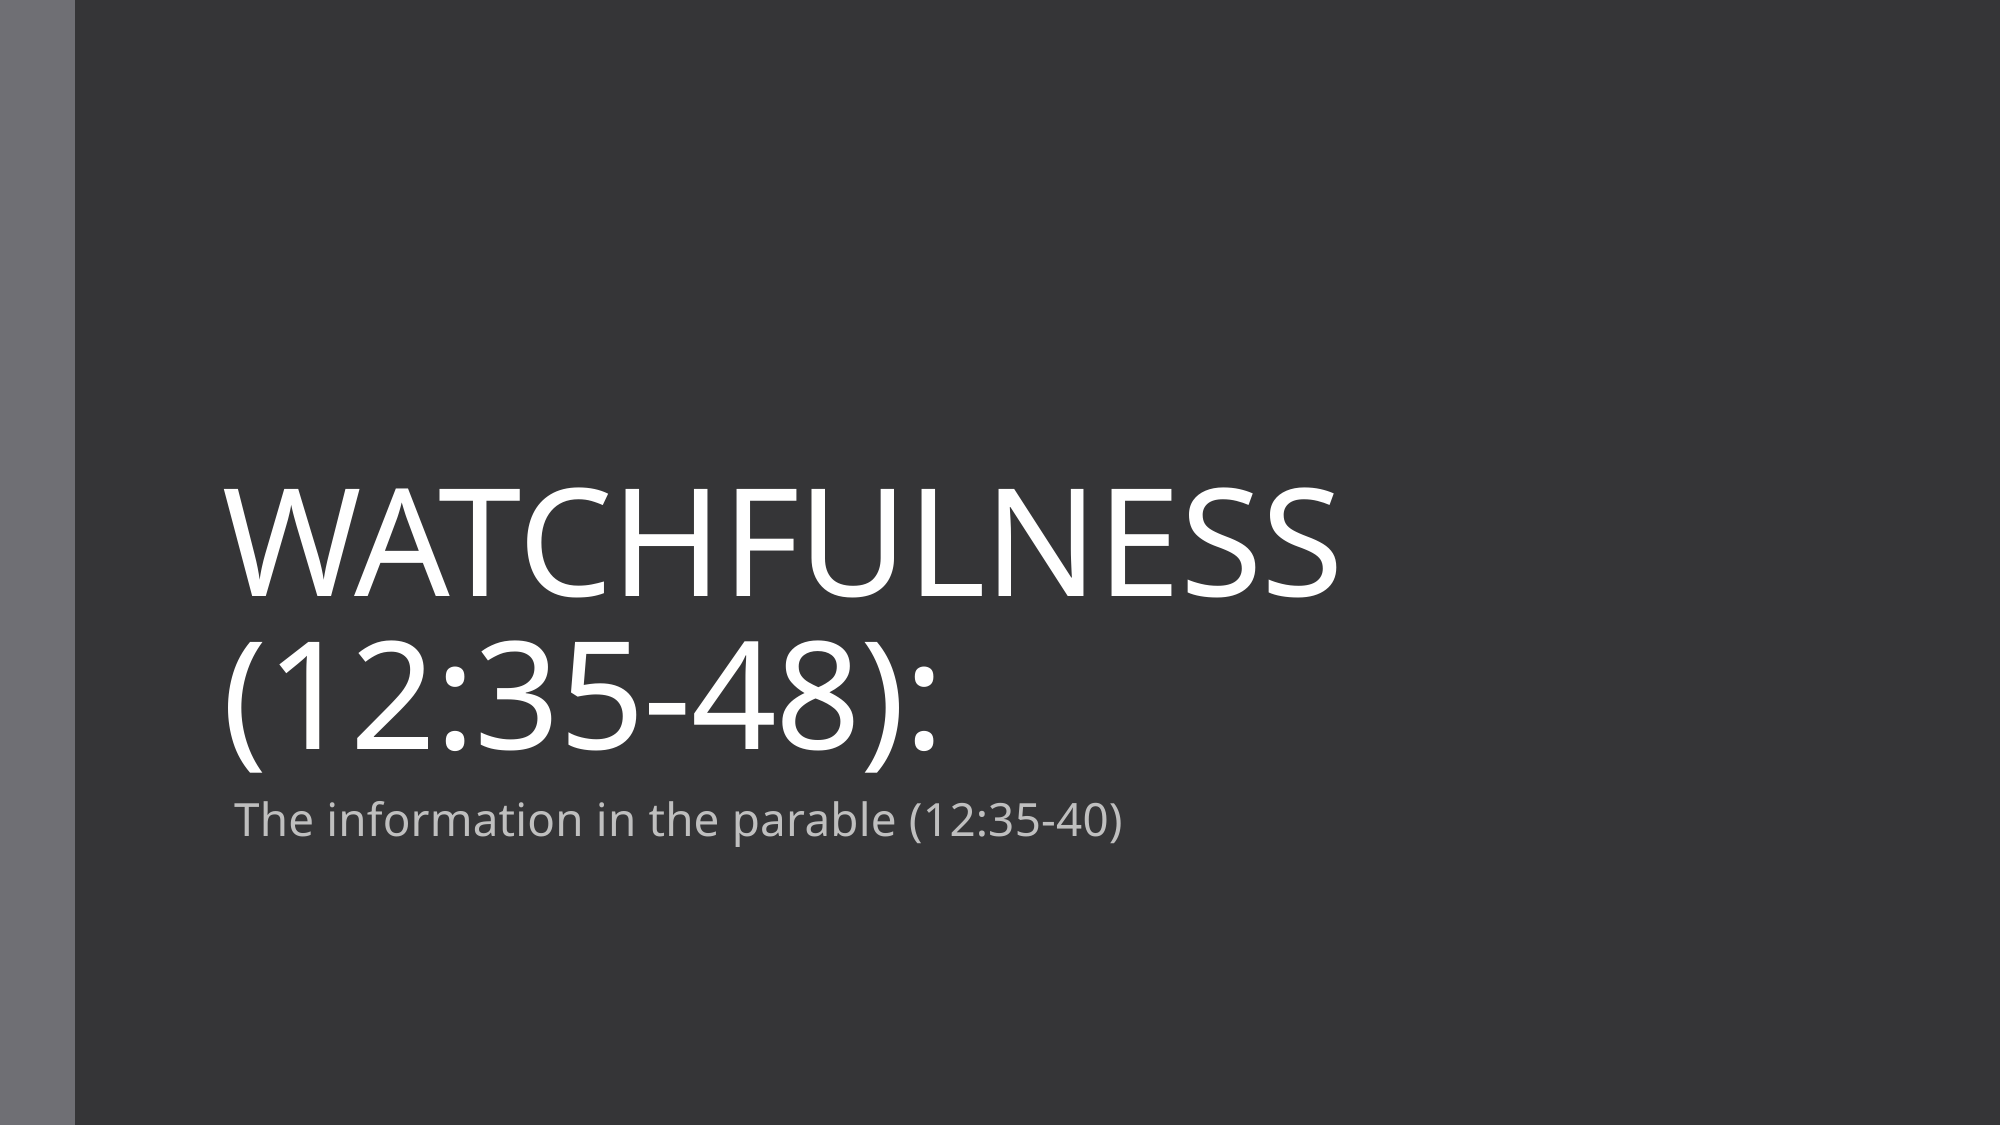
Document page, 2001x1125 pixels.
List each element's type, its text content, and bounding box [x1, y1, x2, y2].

title WATCHFULNESS (12:35-48): [206, 124, 1752, 787]
subtitle The information in the parable (12:35-40) [206, 787, 1752, 1066]
